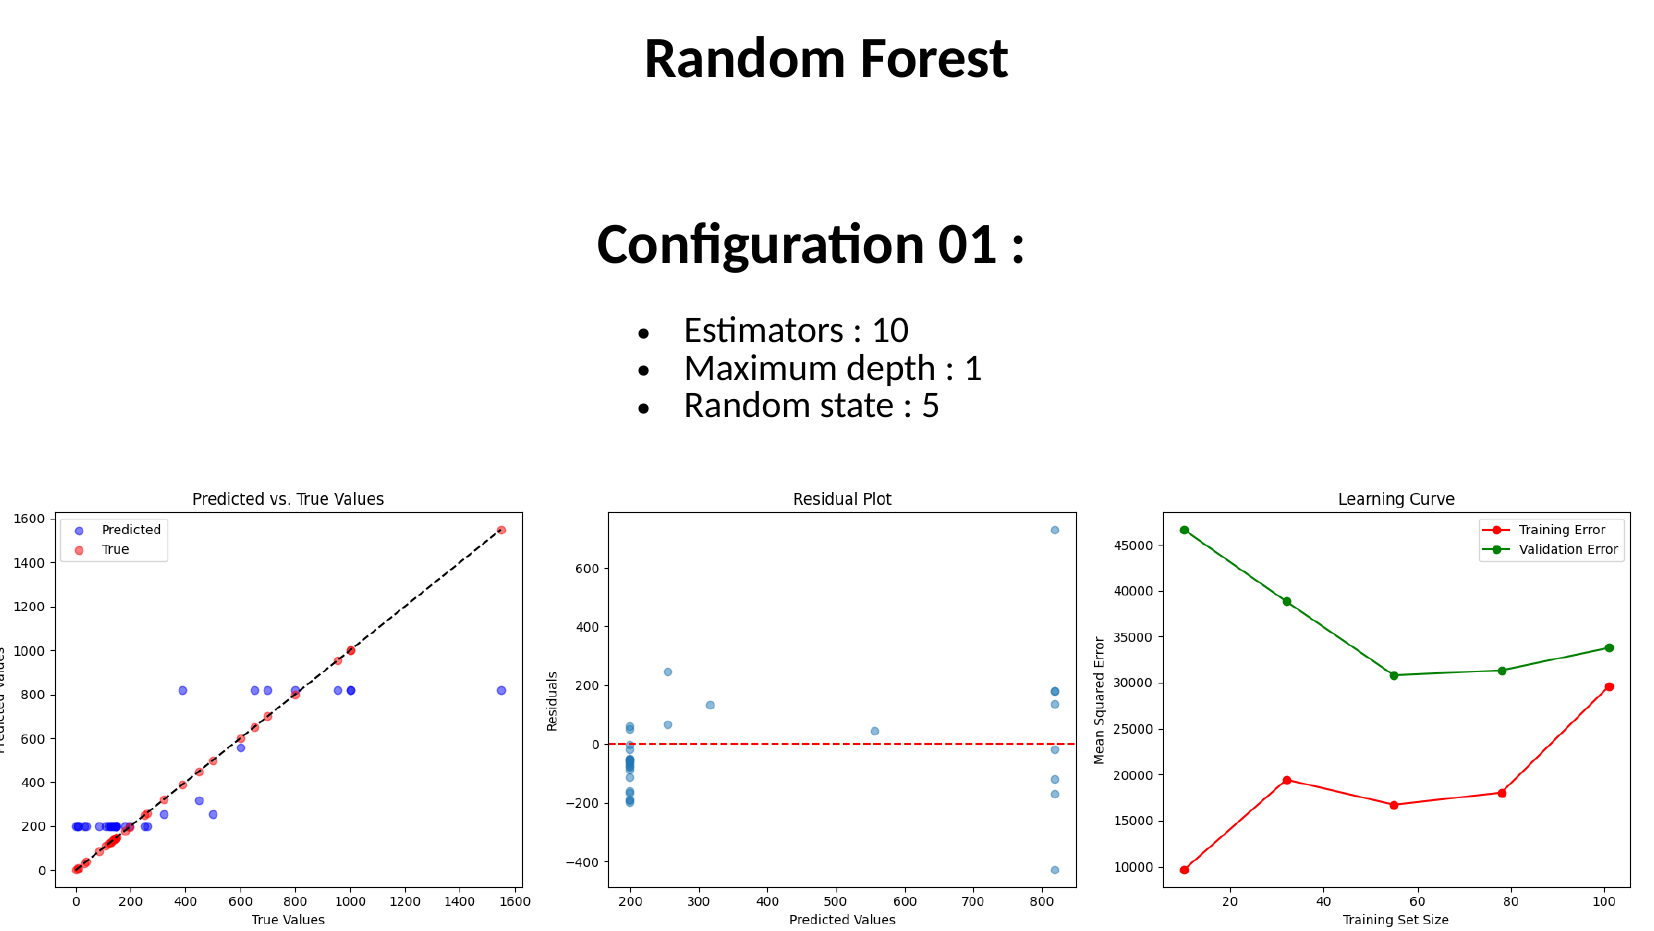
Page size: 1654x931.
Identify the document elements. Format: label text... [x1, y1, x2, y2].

picture [0, 483, 1639, 931]
text_box Random Forest [413, 26, 1241, 113]
text_box Estimators : 10 Maximum depth : 1 Random state : 5 [622, 306, 1160, 459]
text_box Configuration 01 : [398, 211, 1226, 298]
